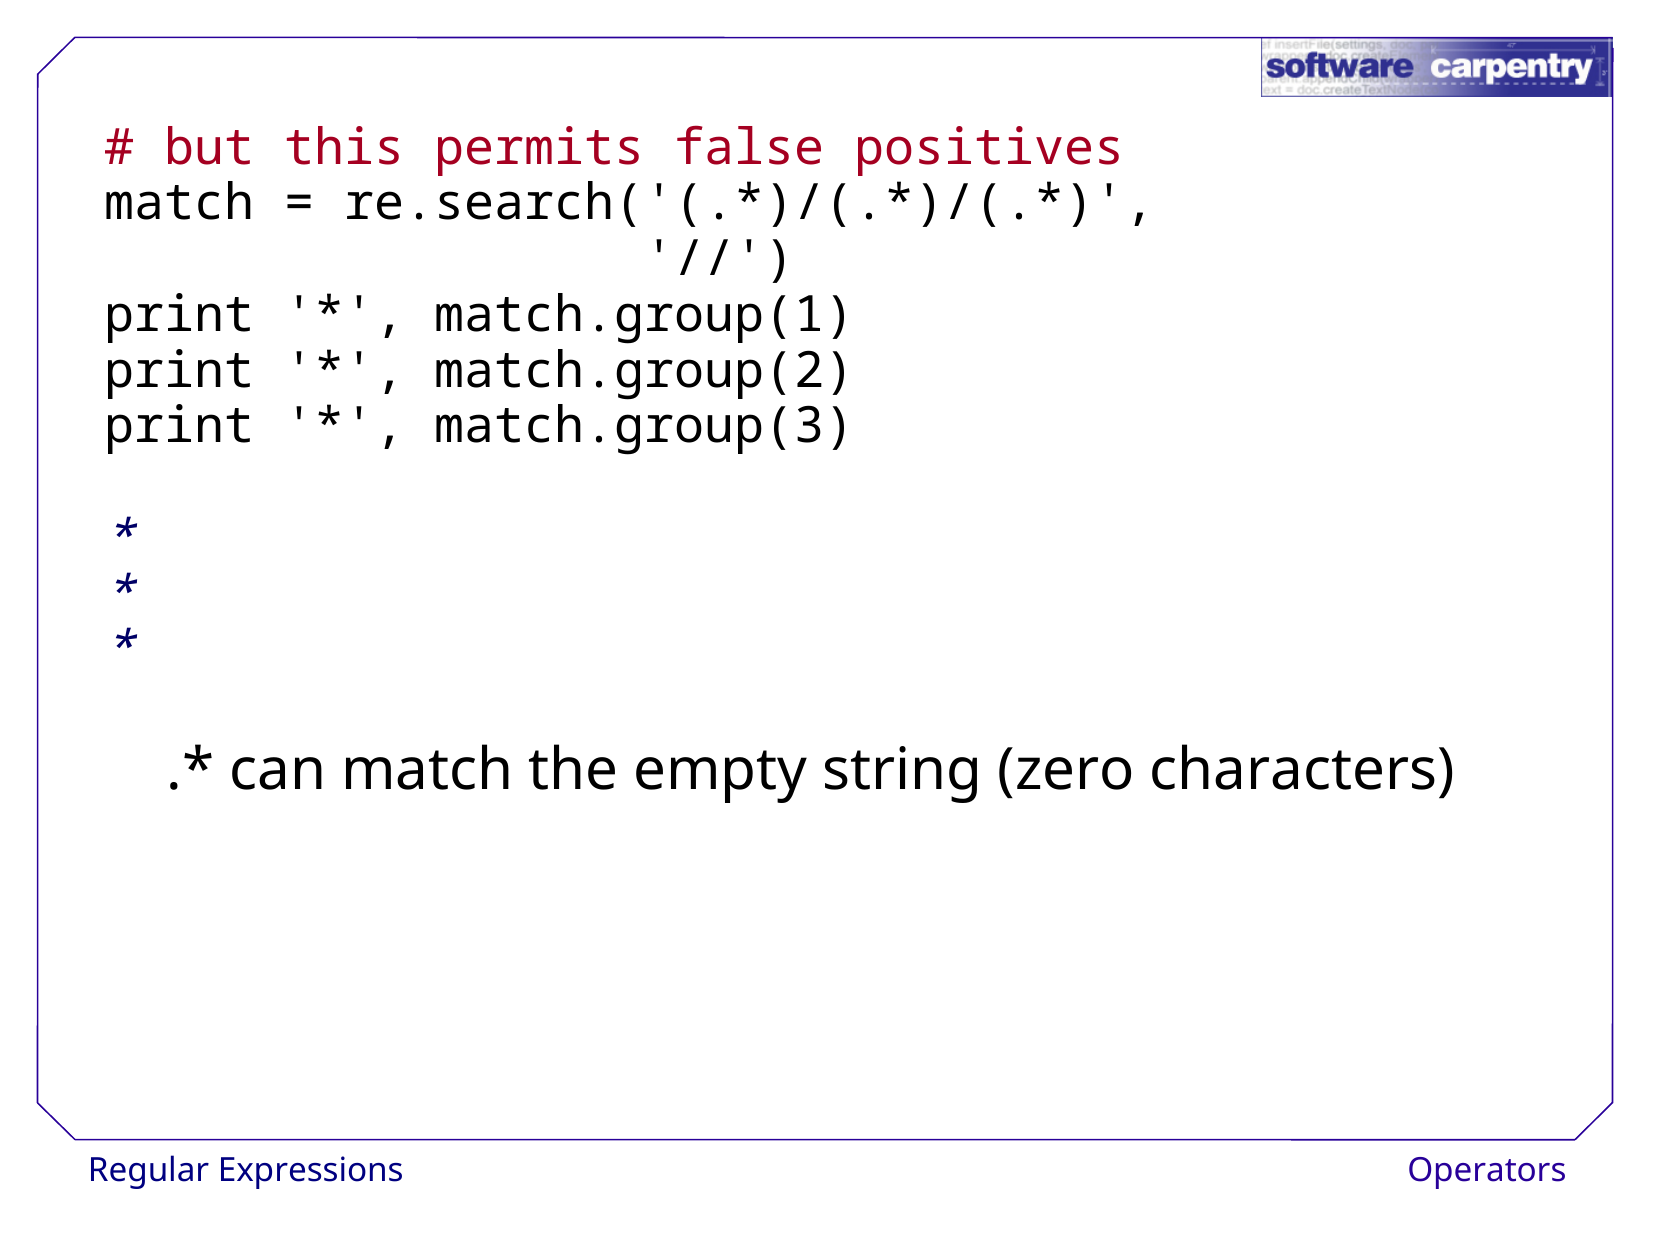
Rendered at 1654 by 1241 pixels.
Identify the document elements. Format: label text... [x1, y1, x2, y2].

text_box # but this permits false positives match = re.search('(.*)/(.*)/(.*)', '//') print '*', match.group(1) print '*', match.group(2) print '*', match.group(3) * * * [89, 112, 1512, 715]
text_box .* can match the empty string (zero characters) [151, 688, 1530, 810]
picture [1261, 39, 1613, 97]
